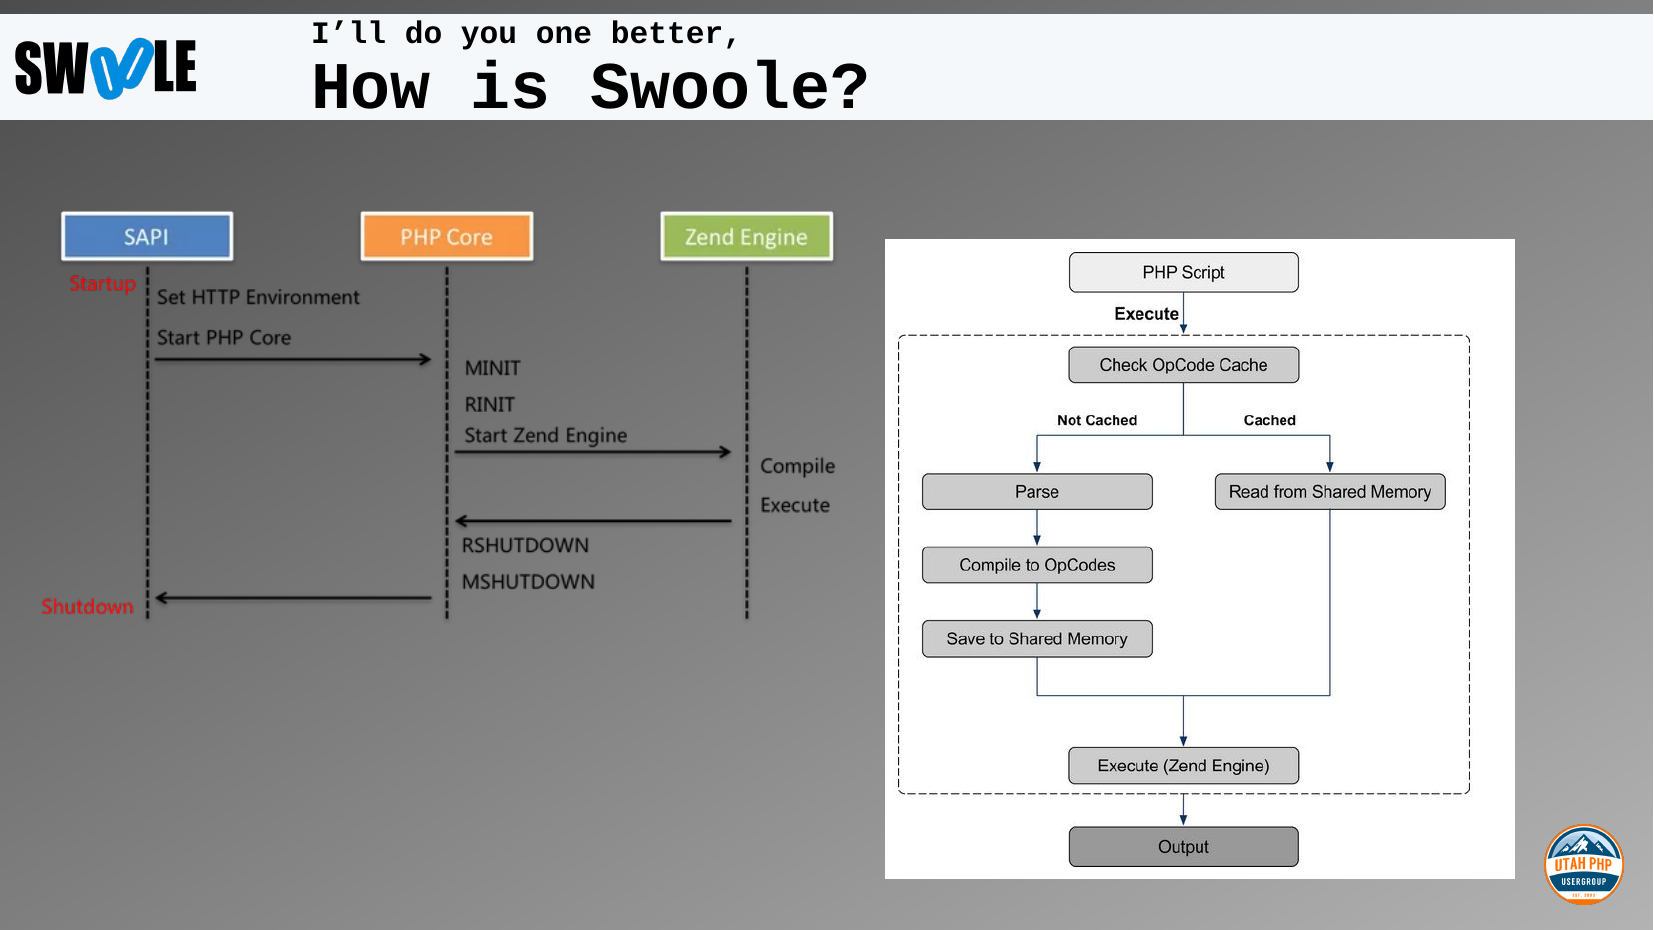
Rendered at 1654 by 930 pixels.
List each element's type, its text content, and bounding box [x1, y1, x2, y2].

picture [885, 239, 1515, 879]
text_box [0, 14, 15, 120]
text_box [196, 14, 1653, 120]
picture [15, 14, 196, 124]
title I’ll do you one better, How is Swoole? [311, 17, 1582, 129]
picture [1544, 824, 1624, 905]
picture [30, 209, 846, 631]
